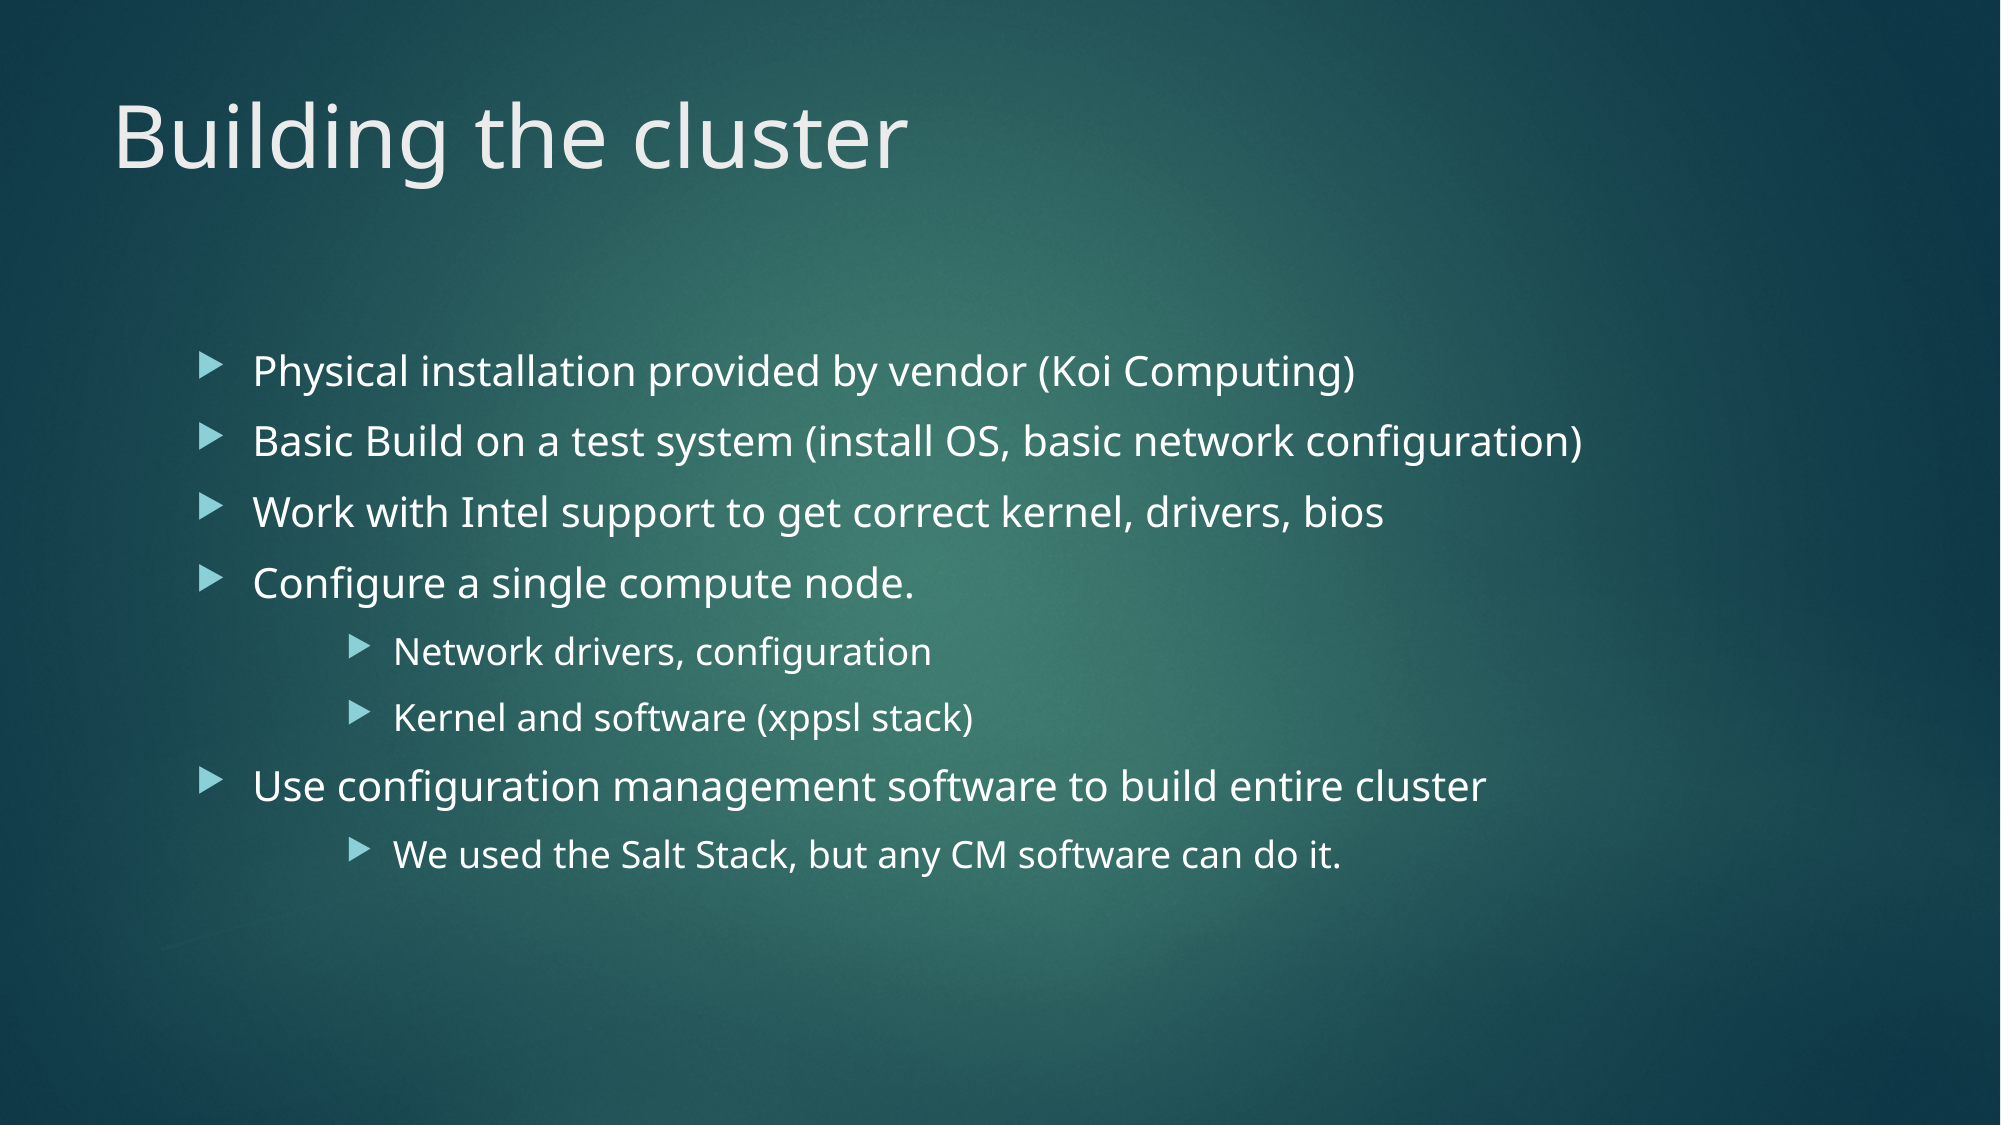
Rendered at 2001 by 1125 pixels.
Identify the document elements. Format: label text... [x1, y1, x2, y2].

picture [0, 0, 2001, 1125]
list Physical installation provided by vendor (Koi Computing) Basic Build on a test system (install OS, basic network configuration) Work with Intel support to get correct kernel, drivers, bios Configure a single compute node. Network drivers, configuration Kernel and software (xppsl stack) Use configuration management software to build entire cluster We used the Salt Stack, but any CM software can do it. [181, 336, 1649, 1026]
title Building the cluster [96, 73, 1640, 304]
